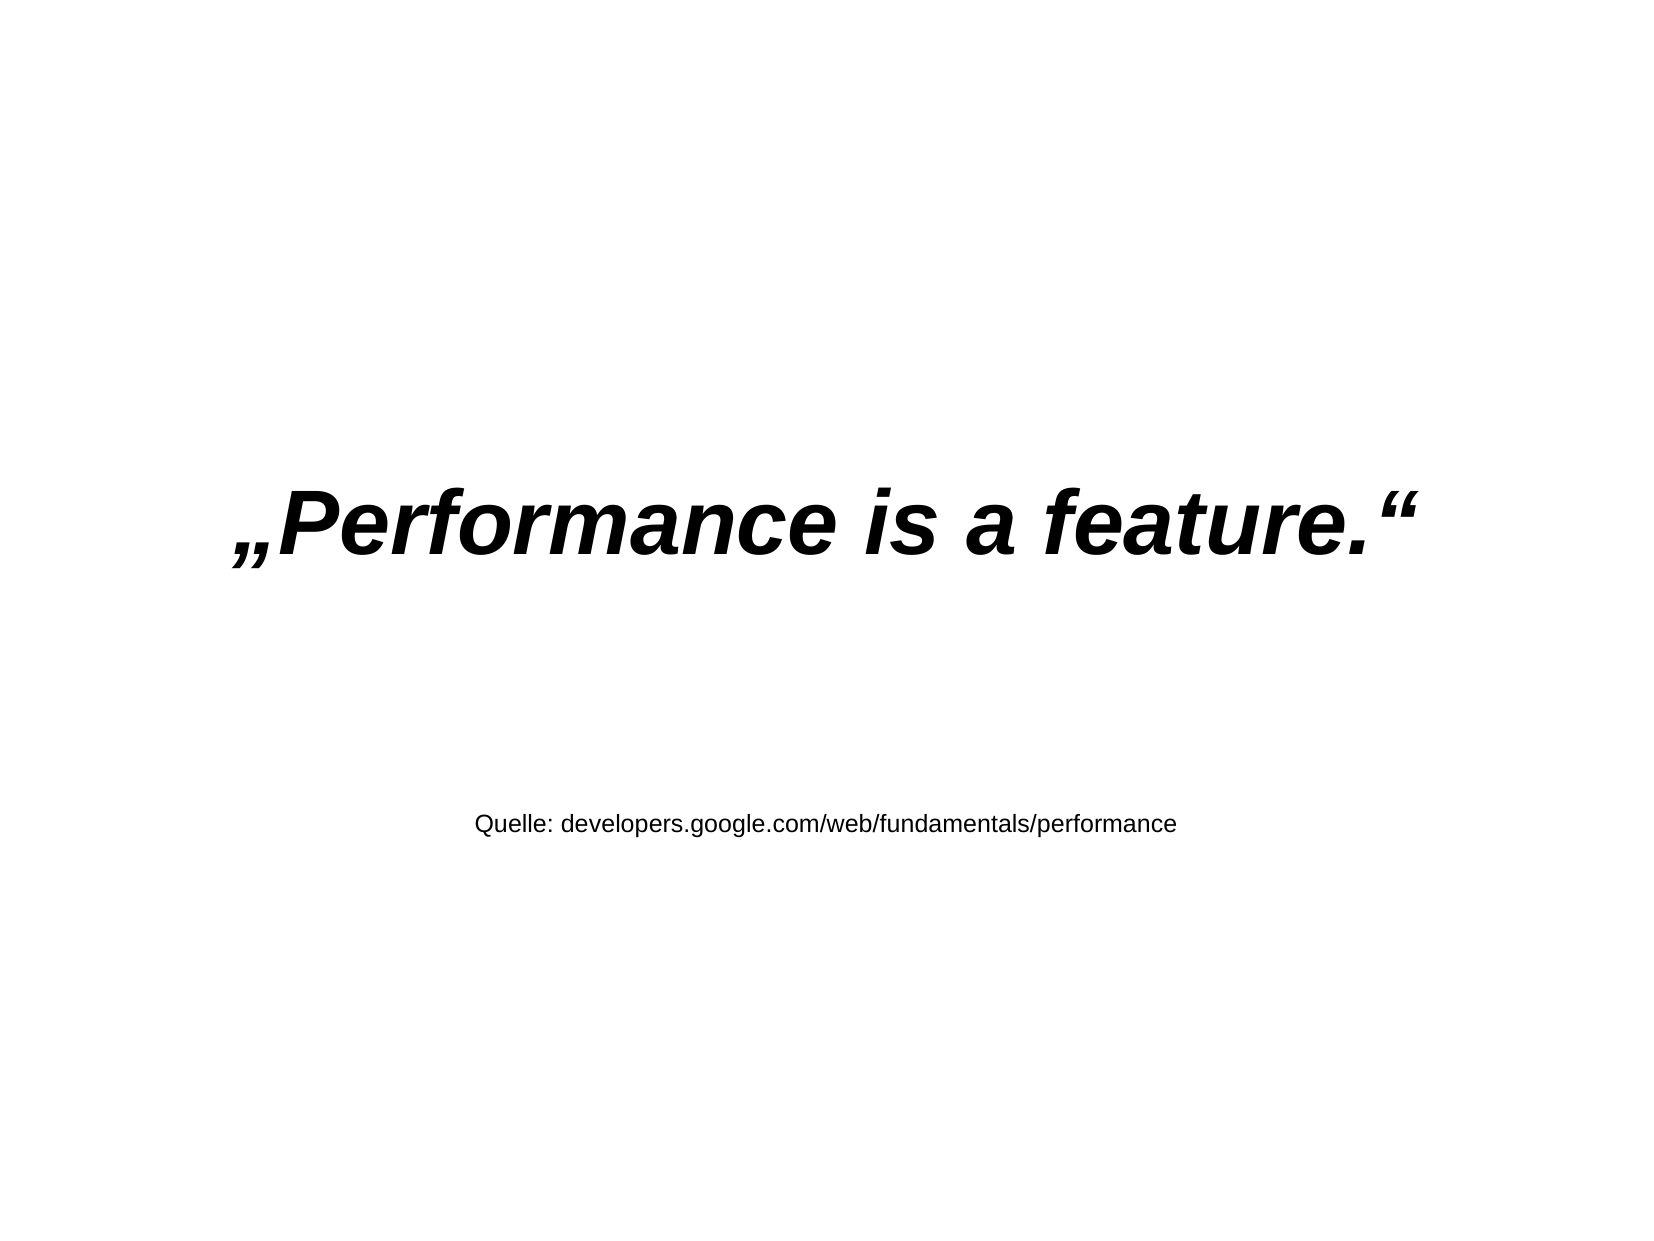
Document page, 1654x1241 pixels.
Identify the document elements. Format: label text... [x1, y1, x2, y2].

list „Performance is a feature.“ Quelle: developers.google.com/web/fundamentals/performance [82, 366, 1571, 1087]
